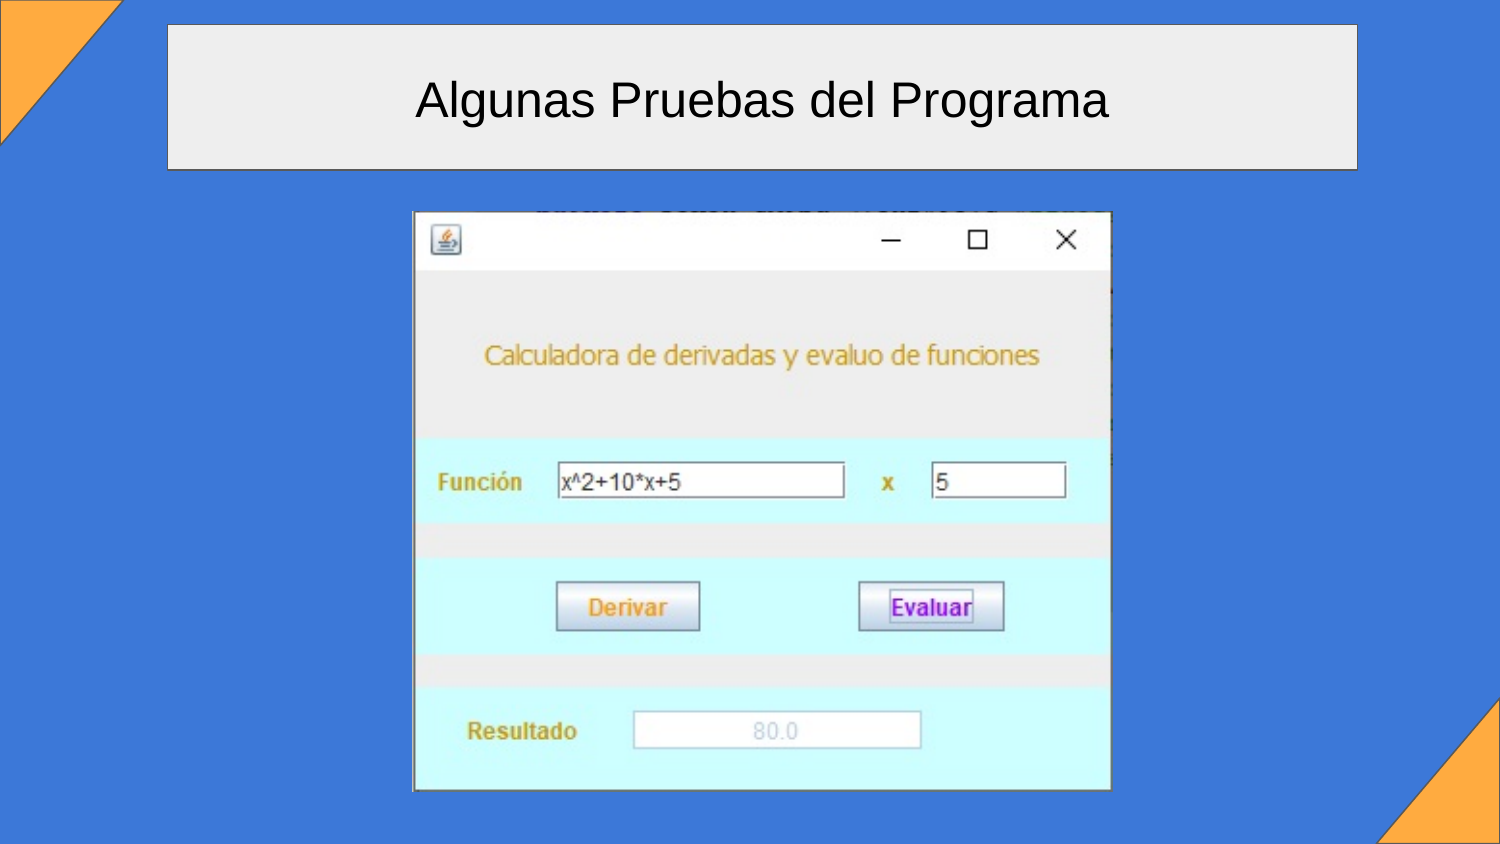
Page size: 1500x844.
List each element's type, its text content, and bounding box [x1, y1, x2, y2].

text_box [0, 0, 124, 146]
text_box Algunas Pruebas del Programa [167, 24, 1358, 171]
text_box [1376, 697, 1500, 844]
picture [412, 211, 1113, 792]
